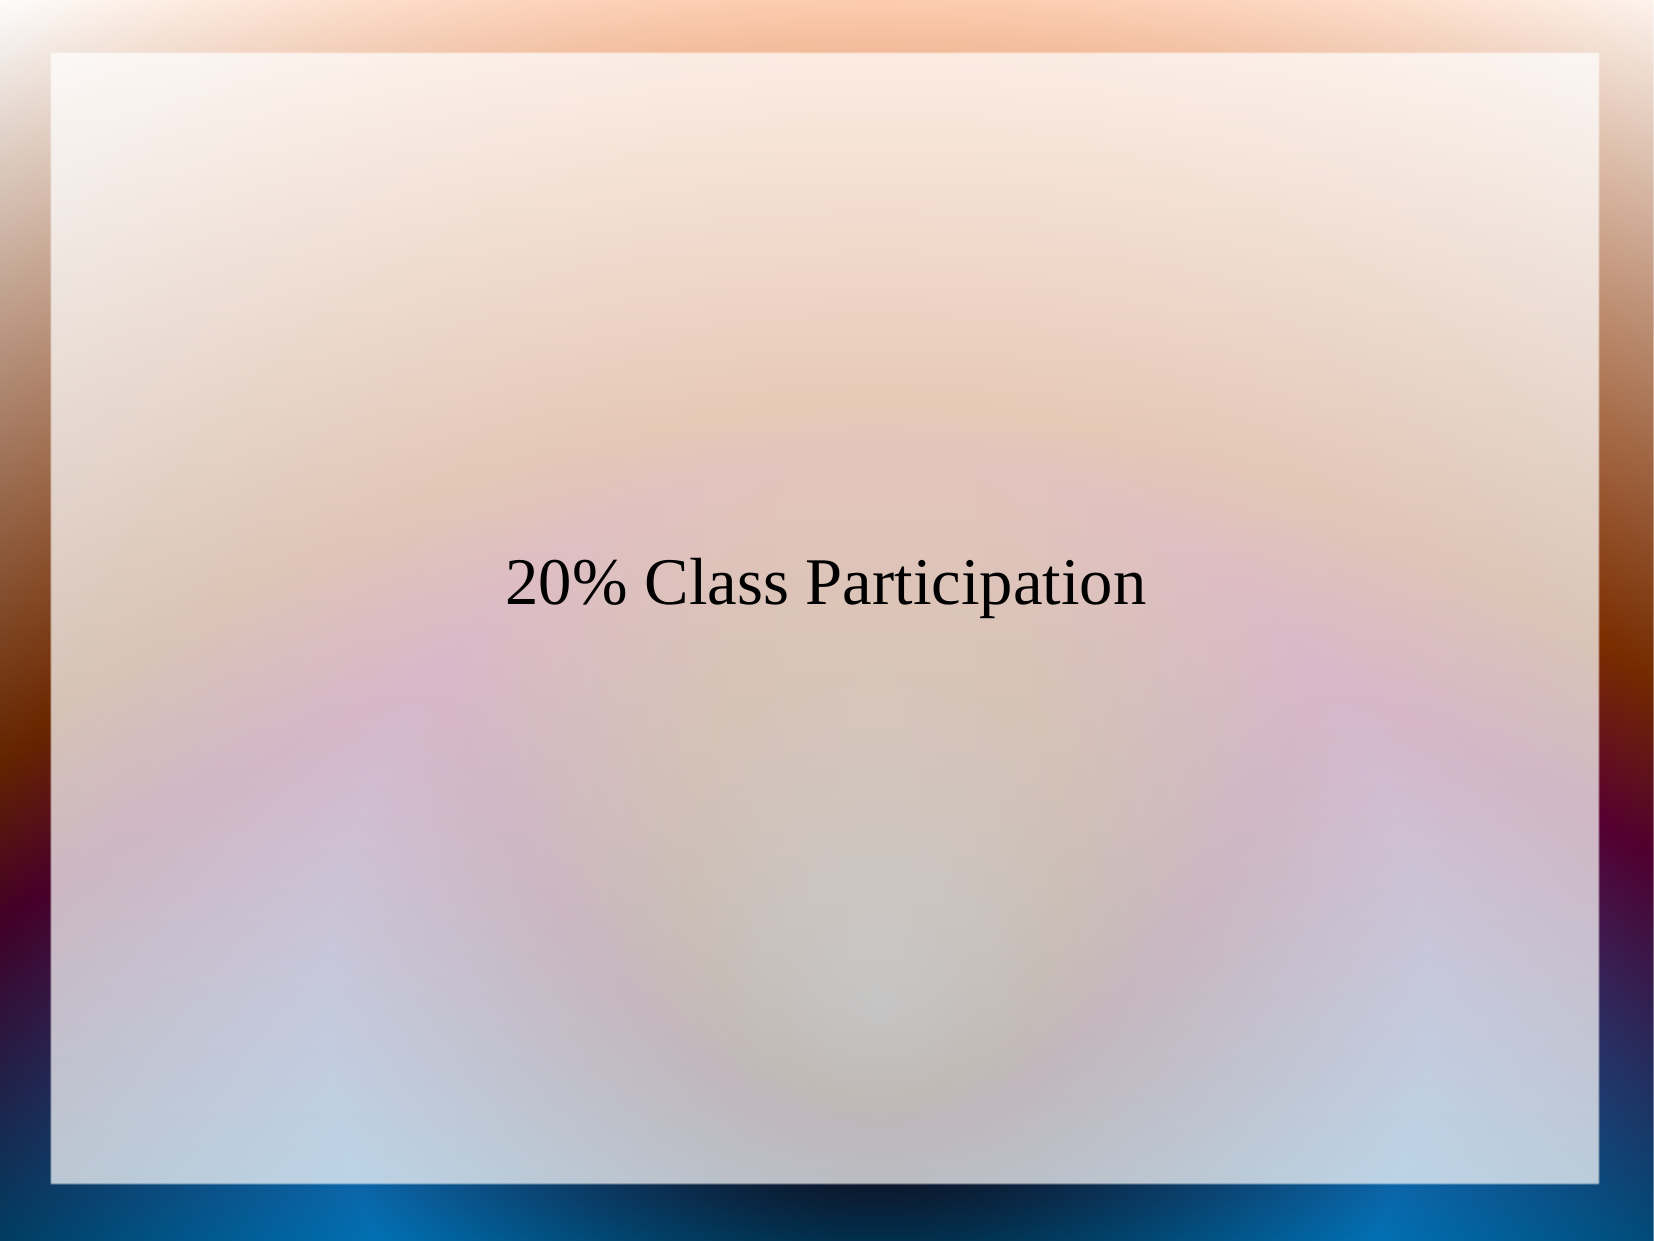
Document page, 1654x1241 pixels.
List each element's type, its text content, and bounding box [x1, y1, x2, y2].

picture [0, 0, 1654, 1241]
subtitle 20% Class Participation [82, 55, 1571, 1109]
